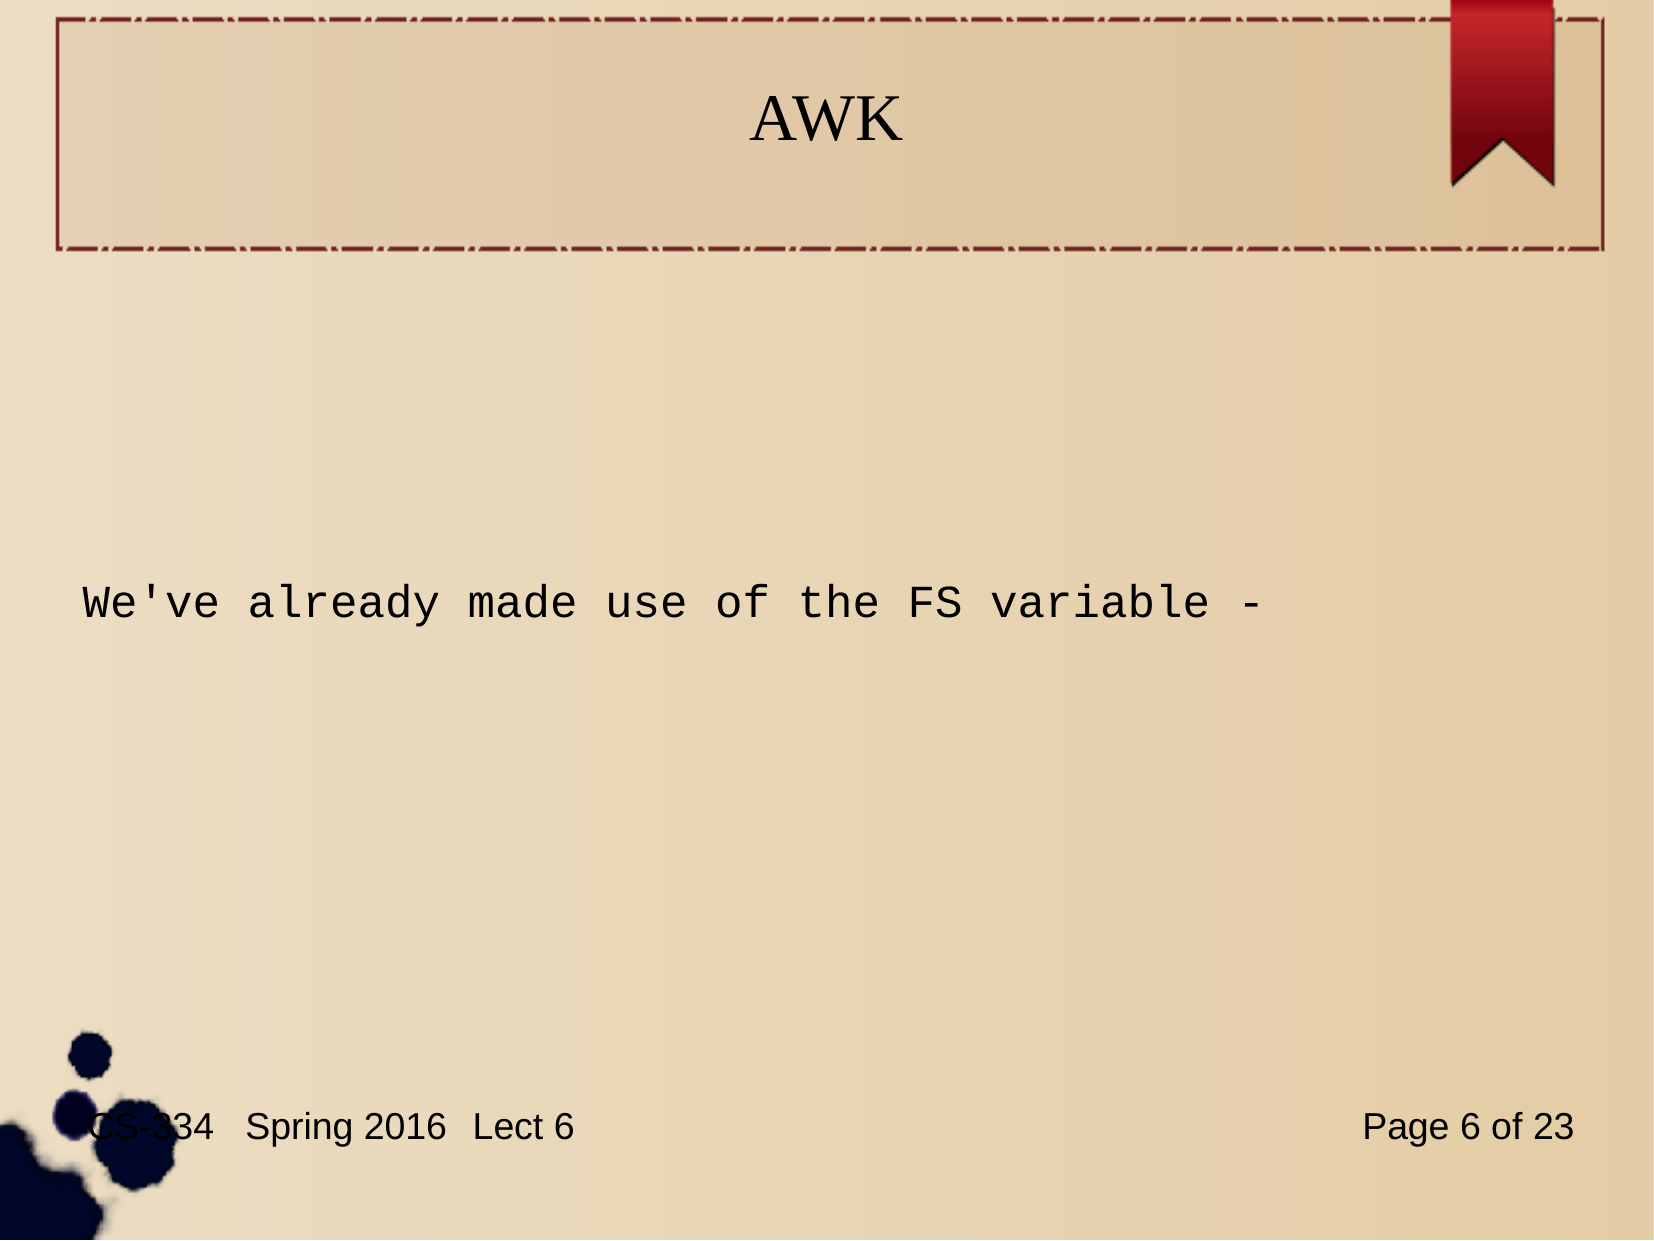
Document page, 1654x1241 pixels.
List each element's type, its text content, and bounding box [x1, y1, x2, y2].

text_box CS-334 Spring 2016 Lect 6 Page <number> of 23 [6, 1095, 1654, 1165]
picture [0, 0, 1654, 1240]
text_box We've already made use of the FS variable - [82, 240, 1571, 960]
text_box AWK [82, 47, 1571, 180]
